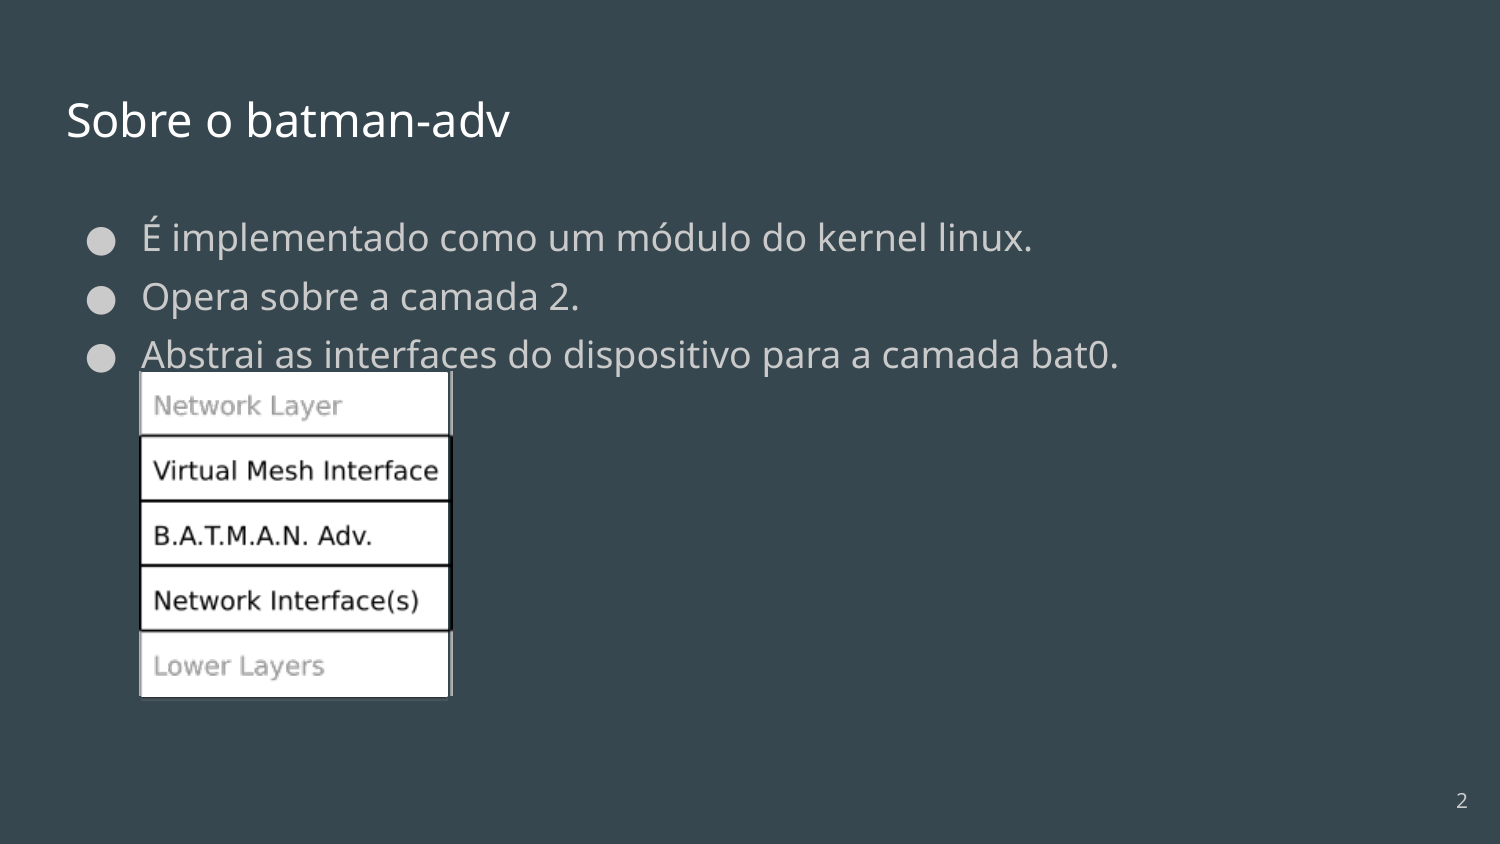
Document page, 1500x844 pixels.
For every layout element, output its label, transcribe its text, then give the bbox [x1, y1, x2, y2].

slide_number <number> [1392, 767, 1483, 833]
list É implementado como um módulo do kernel linux. Opera sobre a camada 2. Abstrai as interfaces do dispositivo para a camada bat0. [51, 189, 1449, 750]
title Sobre o batman-adv [51, 72, 1449, 167]
picture [139, 371, 453, 696]
